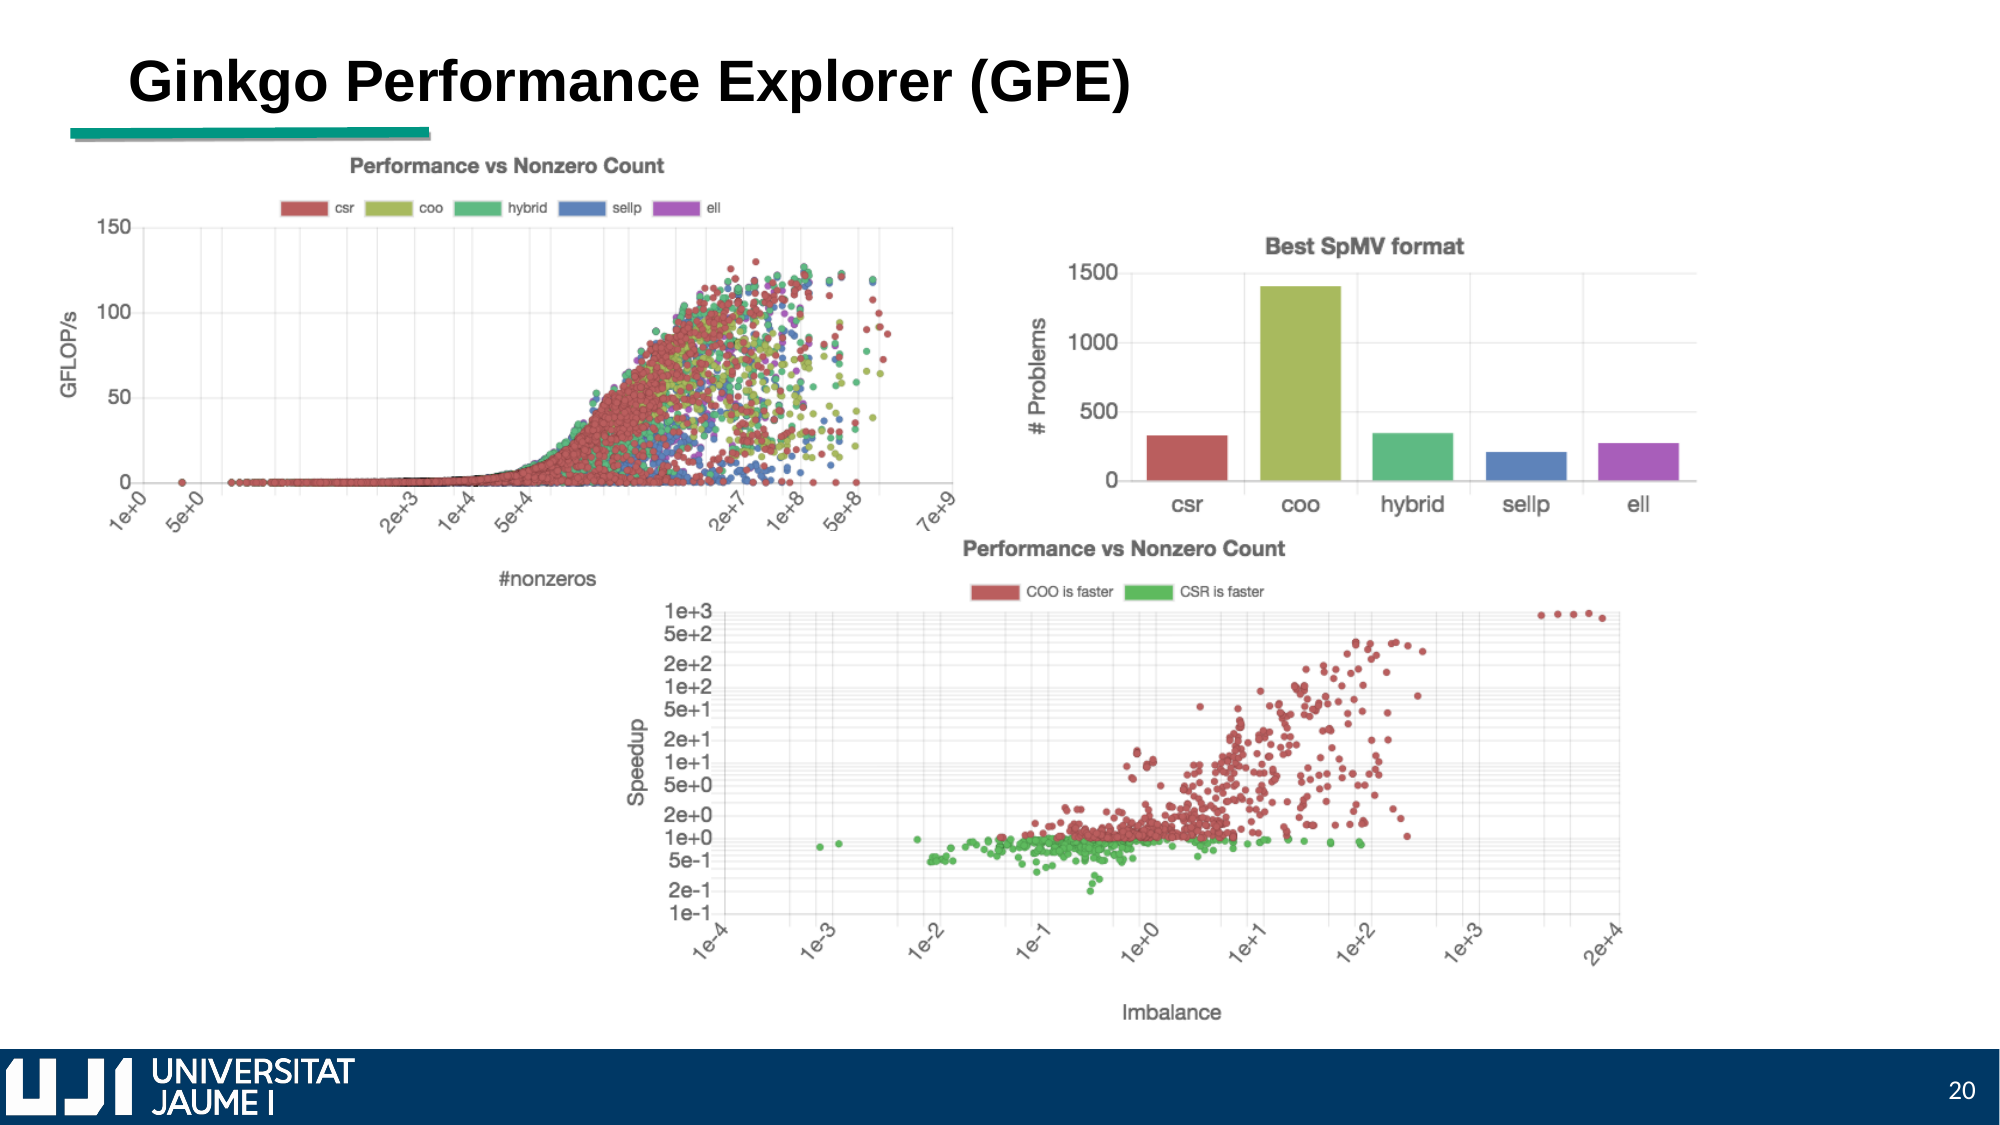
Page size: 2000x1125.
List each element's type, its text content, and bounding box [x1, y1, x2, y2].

slide_number <number> [1871, 1057, 1991, 1125]
picture [49, 144, 1632, 1027]
picture [1008, 234, 1703, 521]
text_box Ginkgo Performance Explorer (GPE) [113, 0, 1768, 196]
picture [0, 1049, 2000, 1125]
